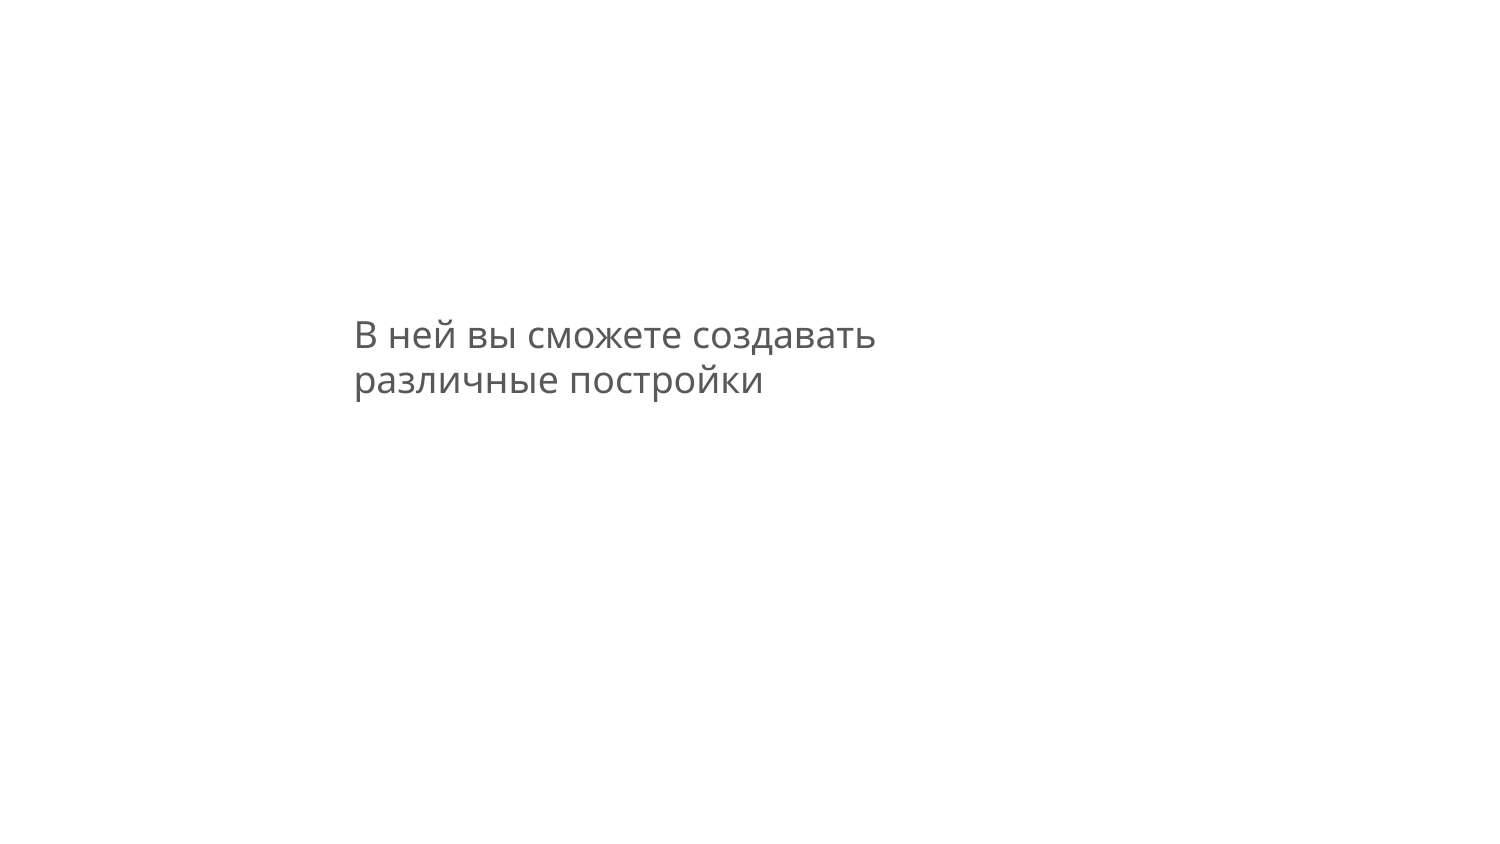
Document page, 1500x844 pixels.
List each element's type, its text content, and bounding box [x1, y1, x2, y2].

text_box В ней вы сможете создавать различные постройки [338, 296, 1108, 417]
